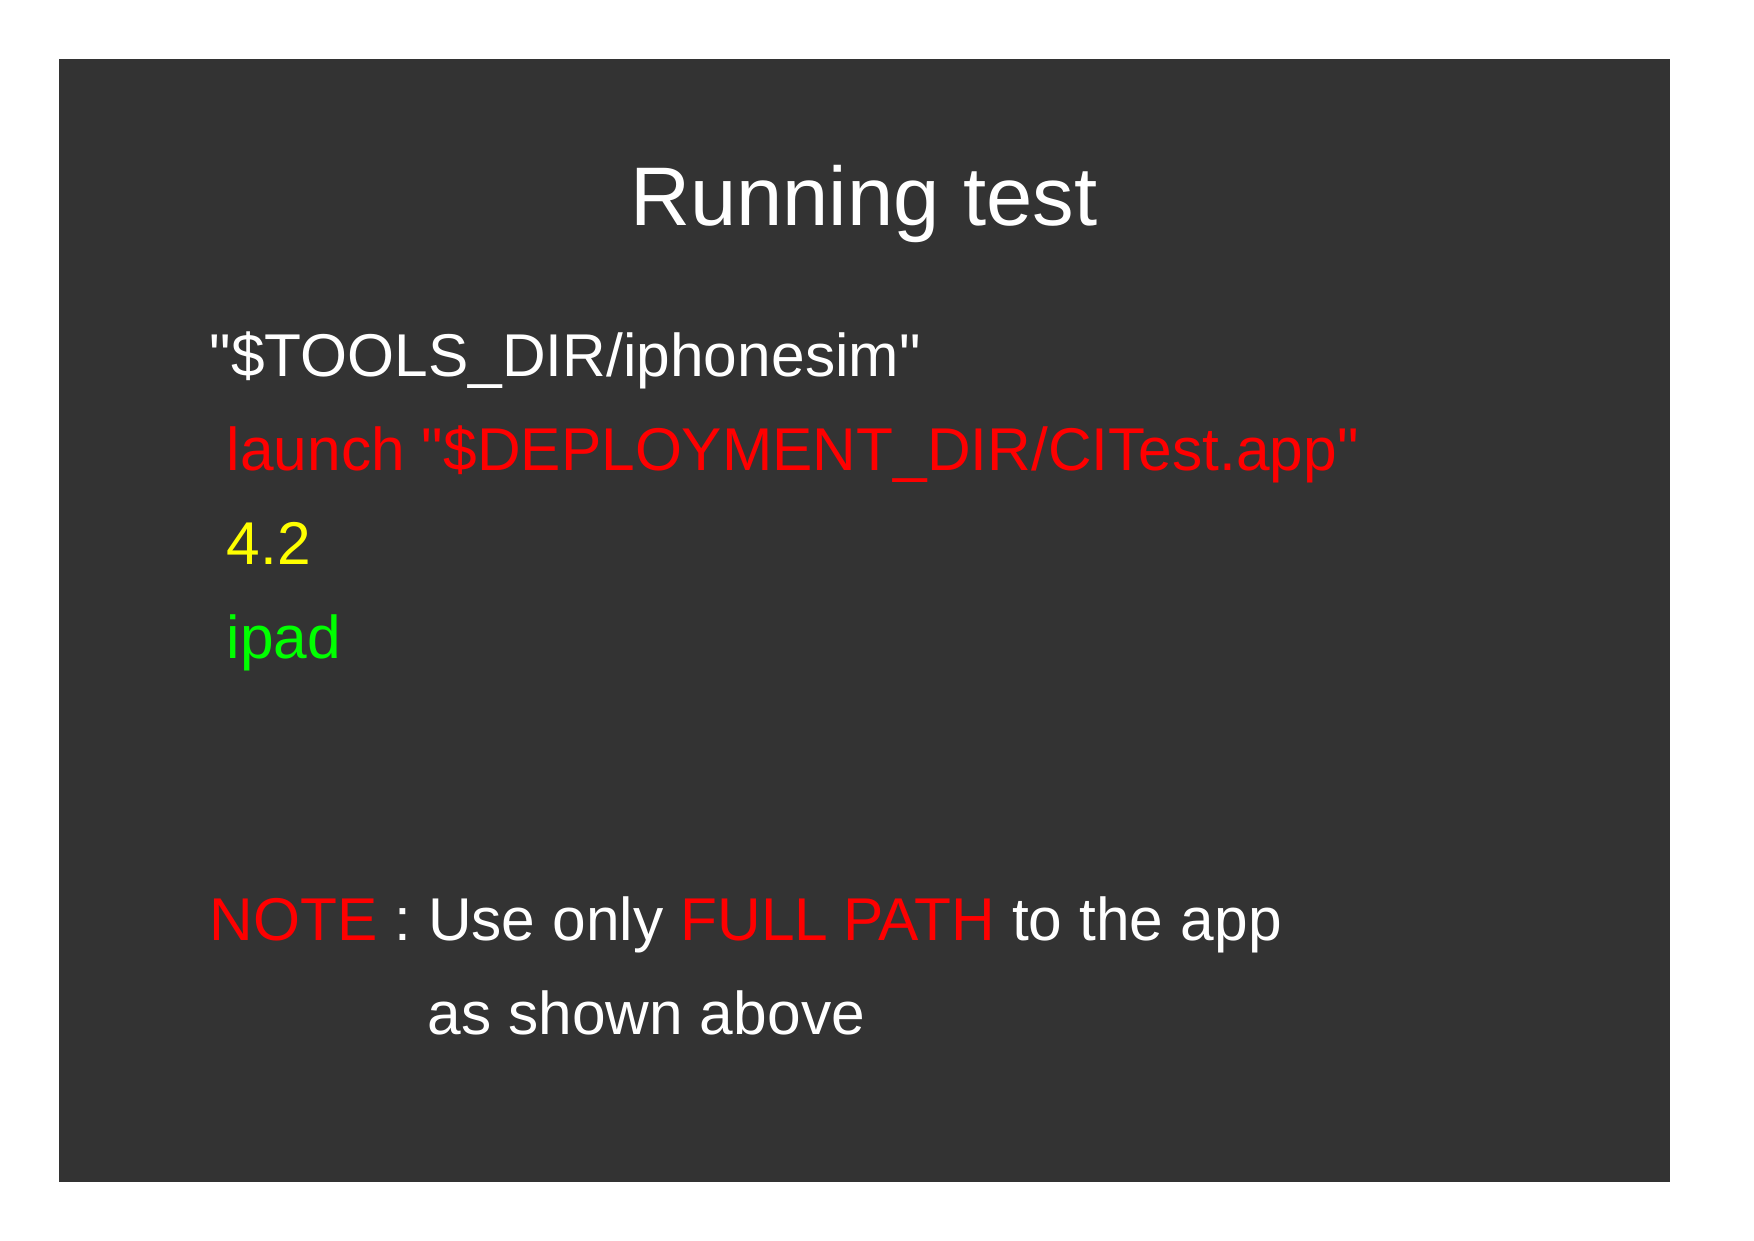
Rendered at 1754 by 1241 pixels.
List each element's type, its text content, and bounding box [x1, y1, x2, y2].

list "$TOOLS_DIR/iphonesim" launch "$DEPLOYMENT_DIR/CITest.app" 4.2 ipad NOTE : Use only FULL PATH to the app as shown above [138, 321, 1589, 1048]
title Running test [138, 110, 1589, 284]
